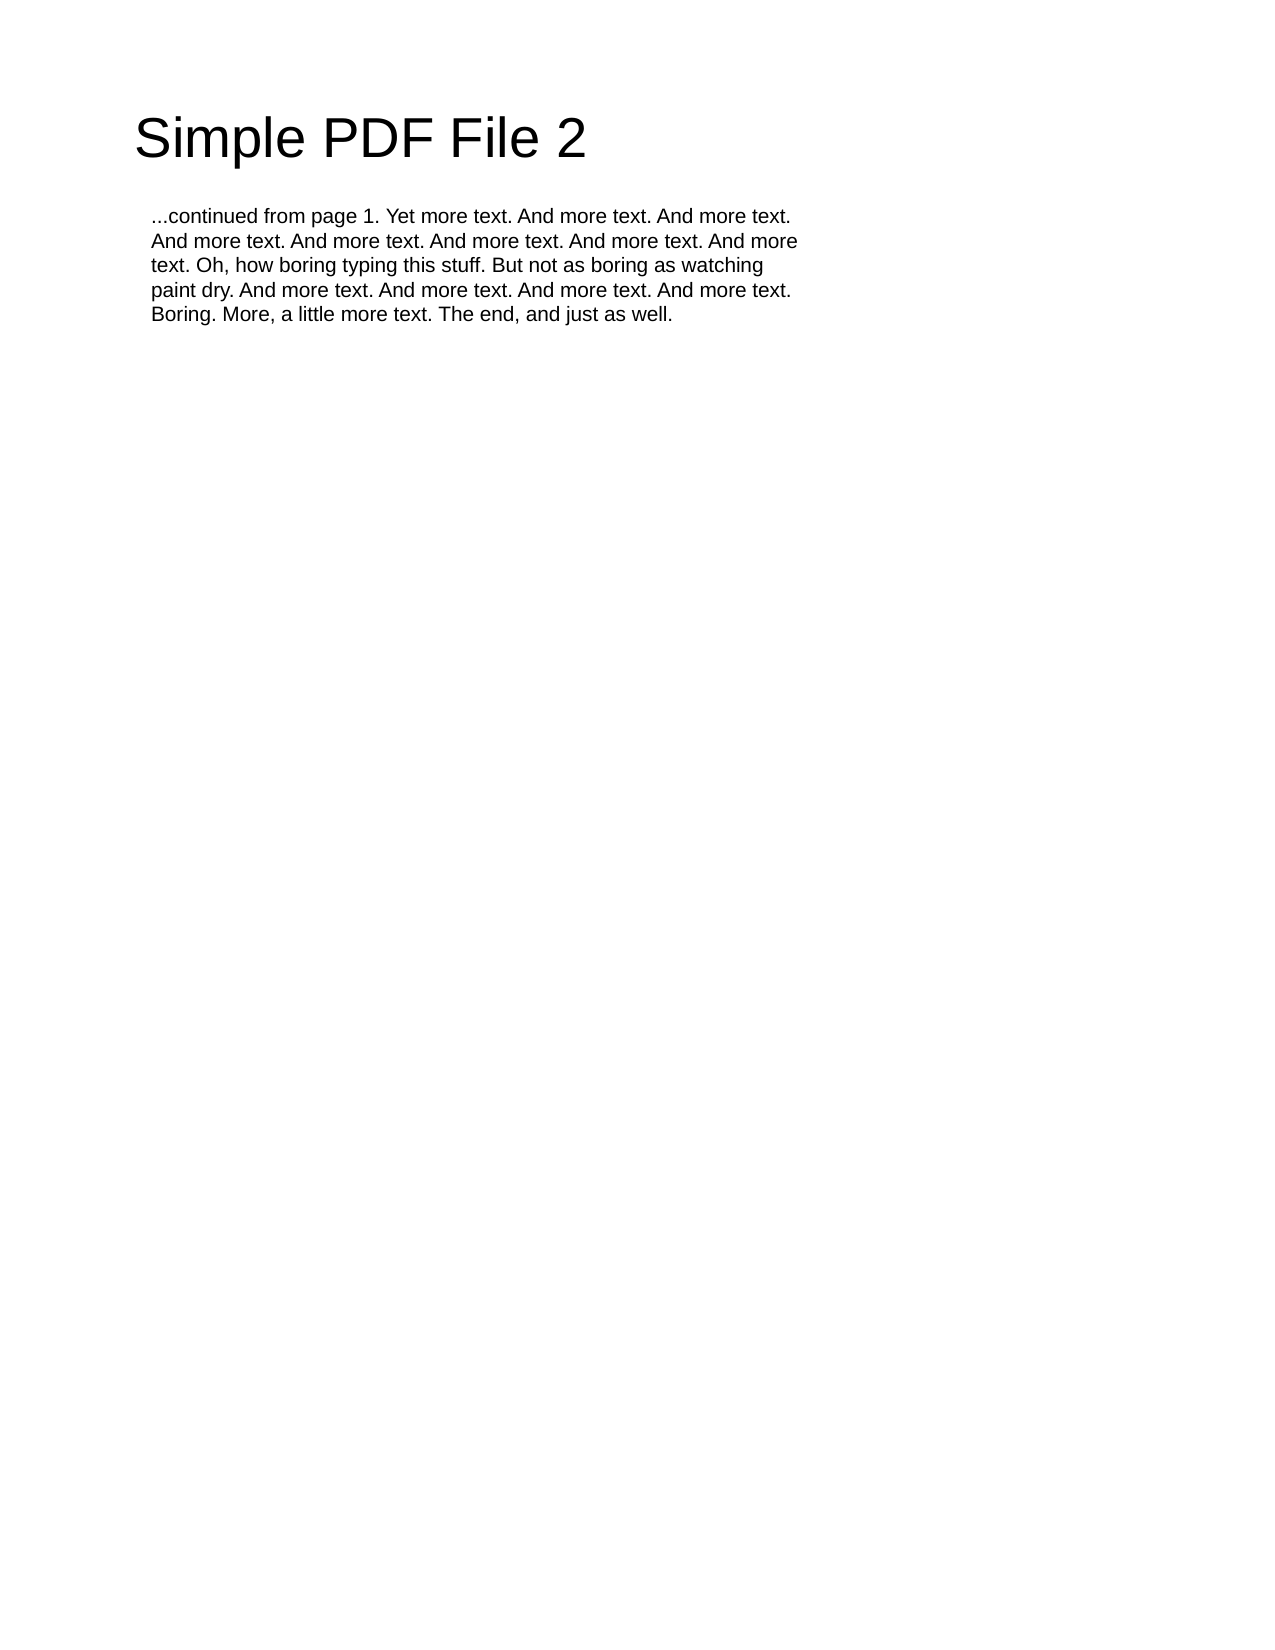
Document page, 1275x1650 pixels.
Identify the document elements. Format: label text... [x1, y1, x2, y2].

text_box Simple PDF File 2 ...continued from page 1. Yet more text. And more text. And more text. And more text. And more text. And more text. And more text. And more text. Oh, how boring typing this stuff. But not as boring as watching paint dry. And more text. And more text. And more text. And more text. Boring. More, a little more text. The end, and just as well. [135, 101, 808, 322]
